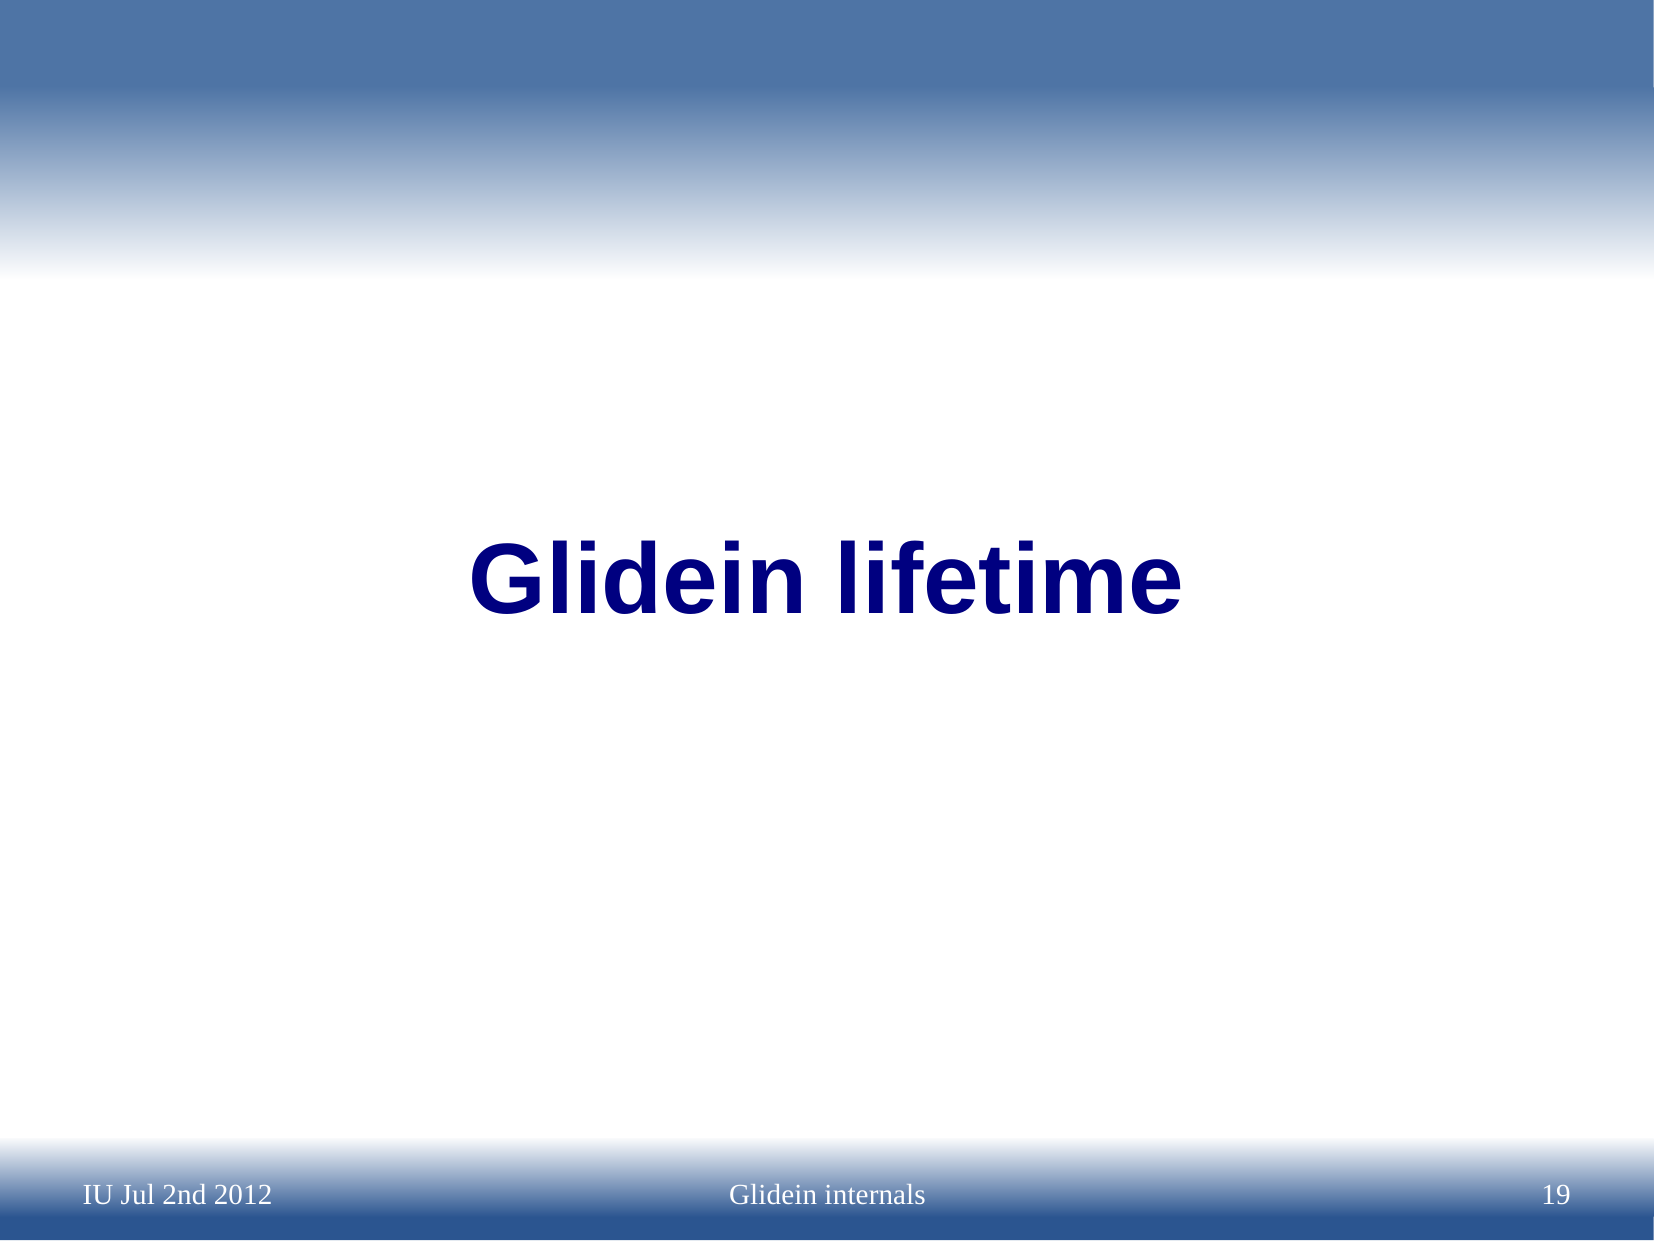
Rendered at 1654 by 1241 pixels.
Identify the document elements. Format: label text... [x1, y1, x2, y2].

subtitle Glidein lifetime [82, 56, 1571, 1102]
